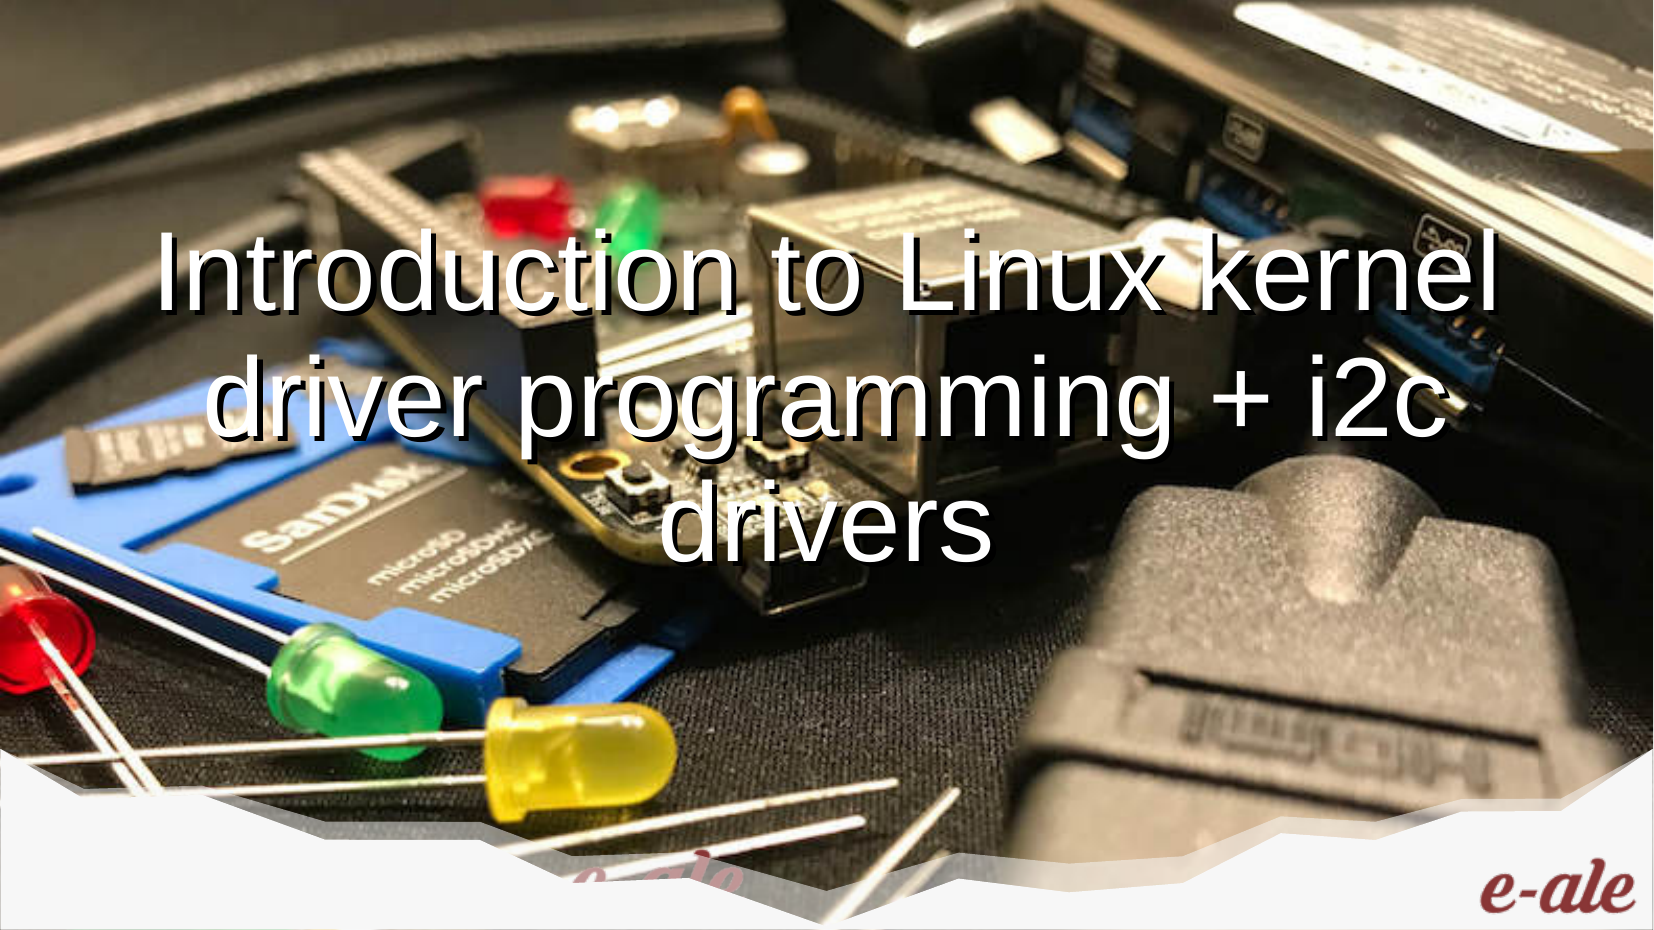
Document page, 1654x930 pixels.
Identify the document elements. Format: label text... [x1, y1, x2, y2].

subtitle Introduction to Linux kernel driver programming + i2c drivers [82, 37, 1571, 757]
picture [0, 0, 1654, 930]
